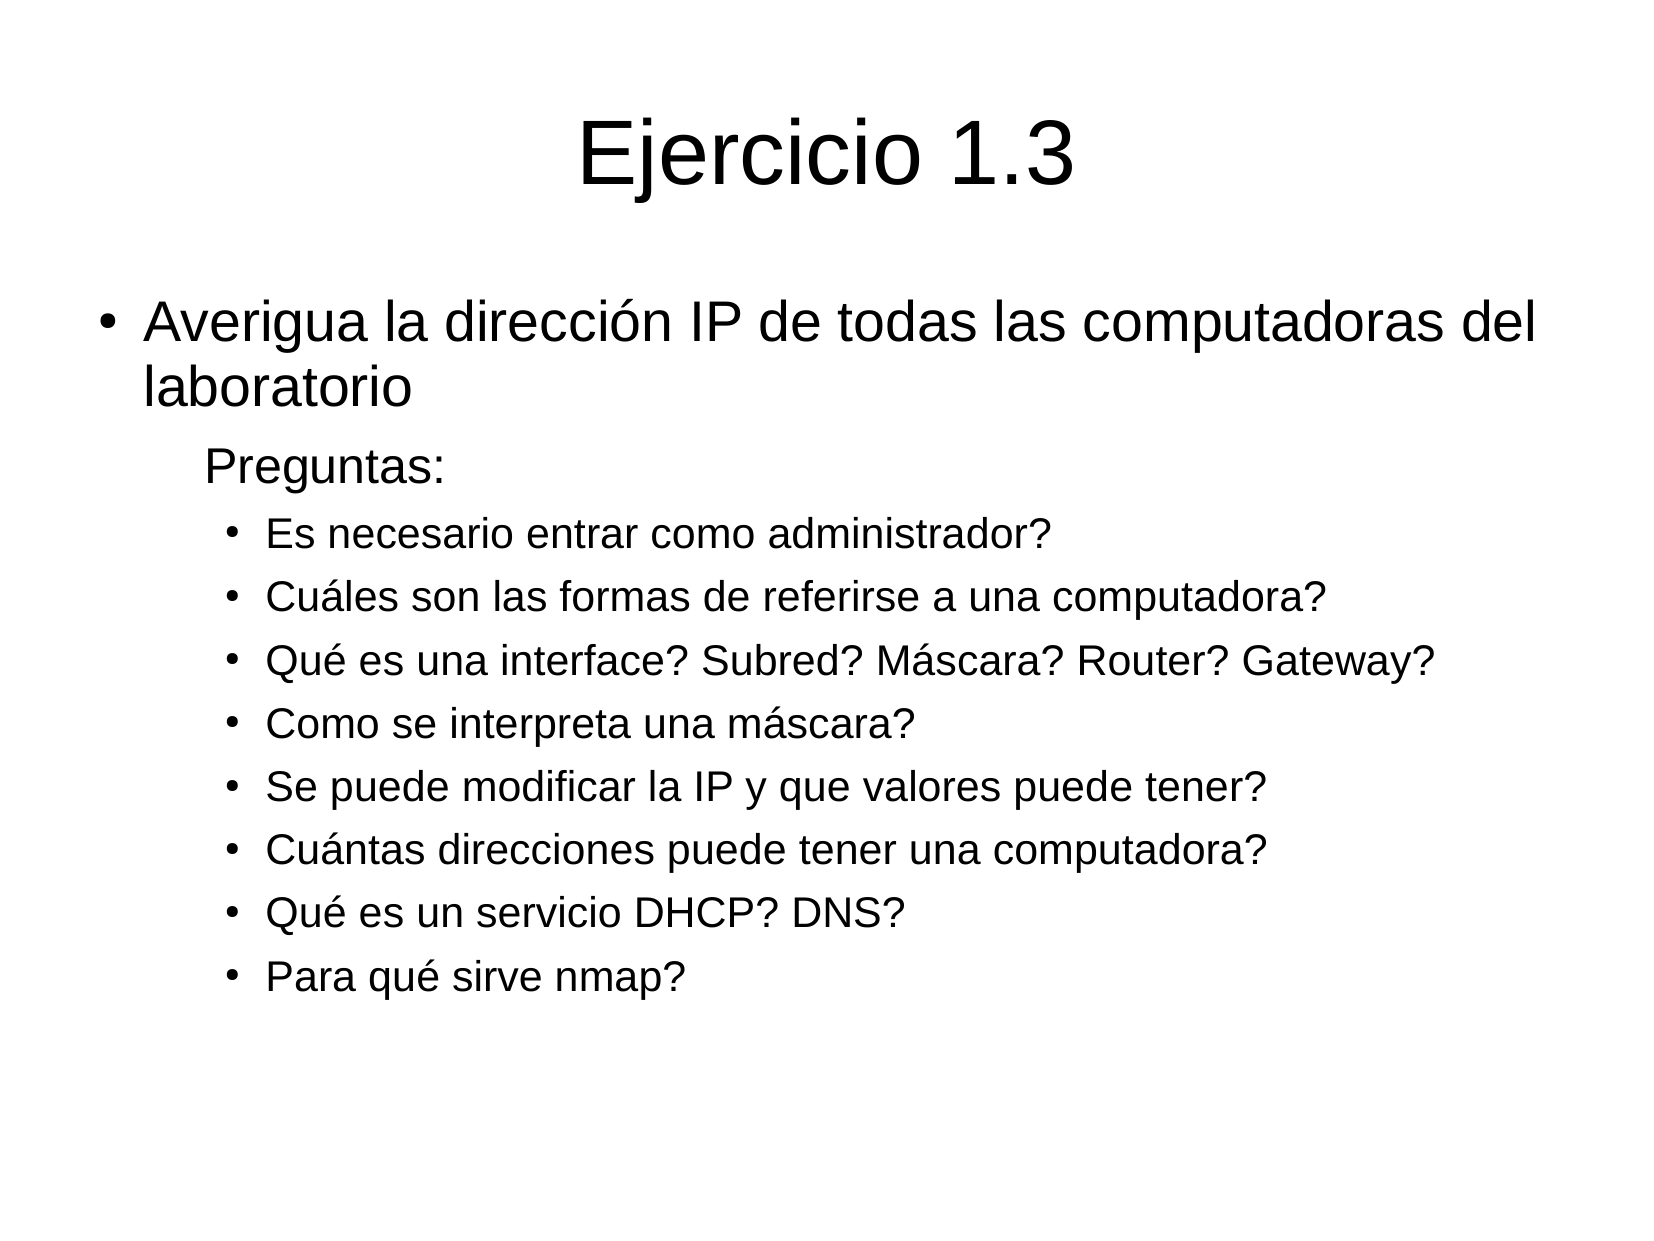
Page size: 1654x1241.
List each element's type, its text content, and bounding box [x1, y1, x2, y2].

list Averigua la dirección IP de todas las computadoras del laboratorio Preguntas: Es necesario entrar como administrador? Cuáles son las formas de referirse a una computadora? Qué es una interface? Subred? Máscara? Router? Gateway? Como se interpreta una máscara? Se puede modificar la IP y que valores puede tener? Cuántas direcciones puede tener una computadora? Qué es un servicio DHCP? DNS? Para qué sirve nmap? [82, 290, 1571, 1010]
title Ejercicio 1.3 [82, 49, 1571, 257]
